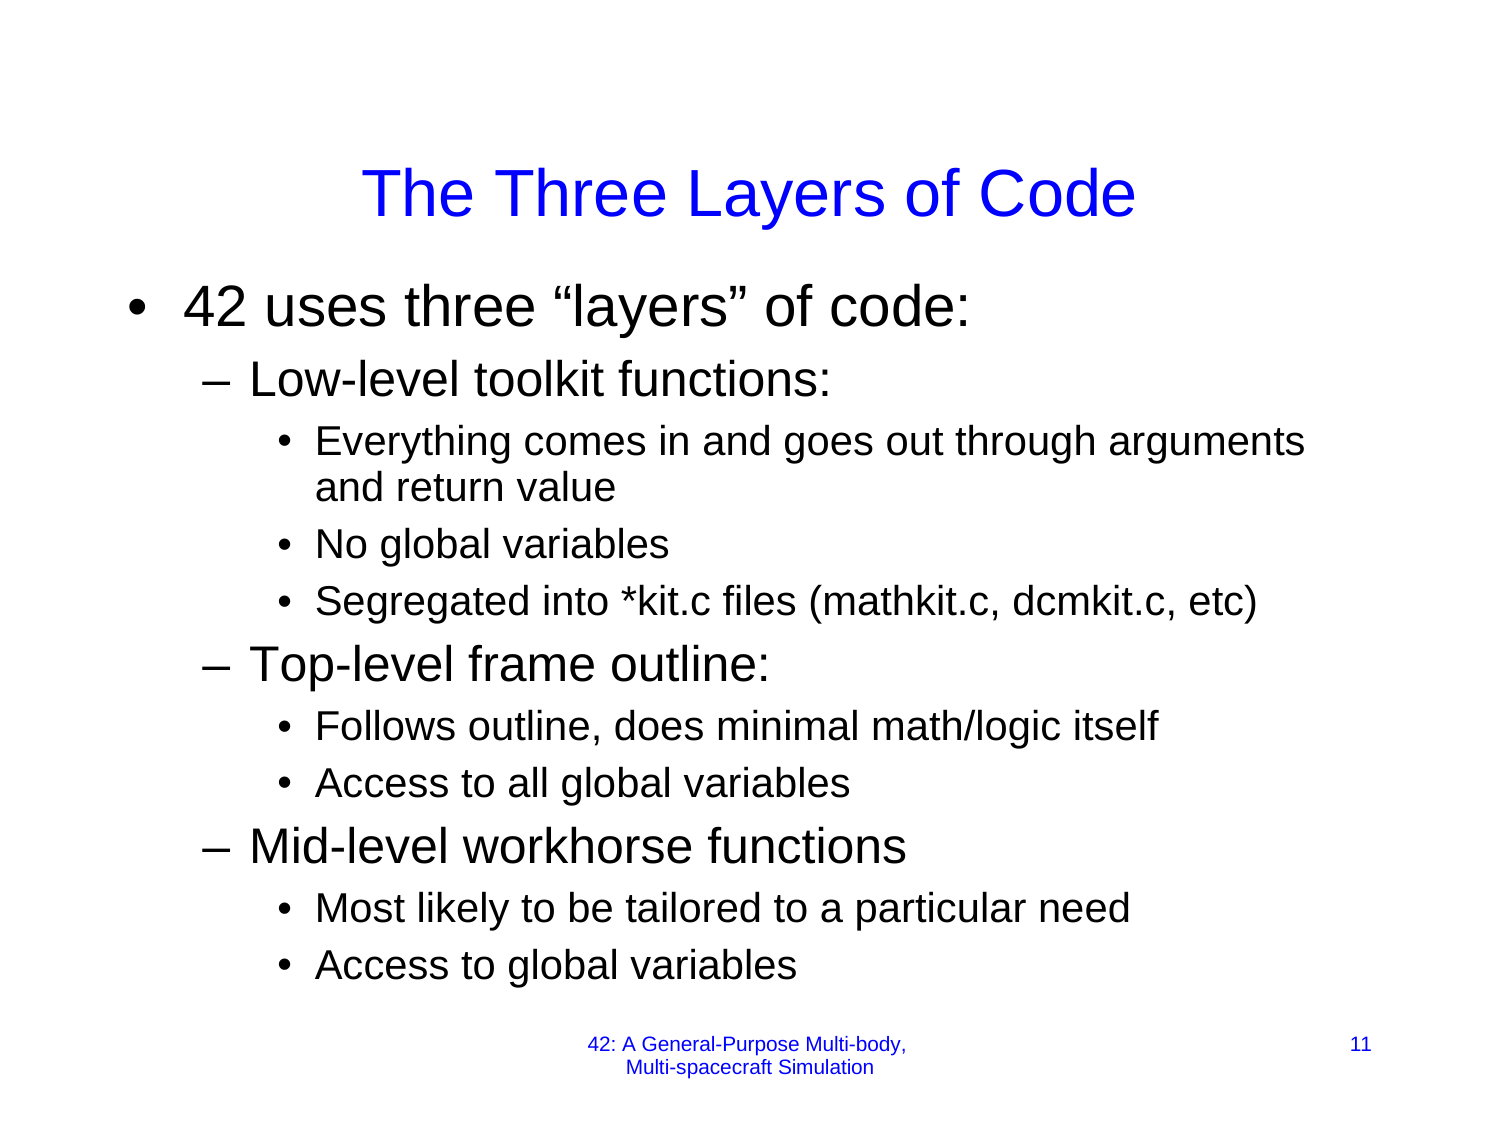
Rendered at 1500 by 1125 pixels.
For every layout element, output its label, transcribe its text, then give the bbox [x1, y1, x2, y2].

list 42 uses three “layers” of code: Low-level toolkit functions: Everything comes in and goes out through arguments and return value No global variables Segregated into *kit.c files (mathkit.c, dcmkit.c, etc) Top-level frame outline: Follows outline, does minimal math/logic itself Access to all global variables Mid-level workhorse functions Most likely to be tailored to a particular need Access to global variables [112, 265, 1388, 1009]
title The Three Layers of Code [112, 99, 1388, 265]
